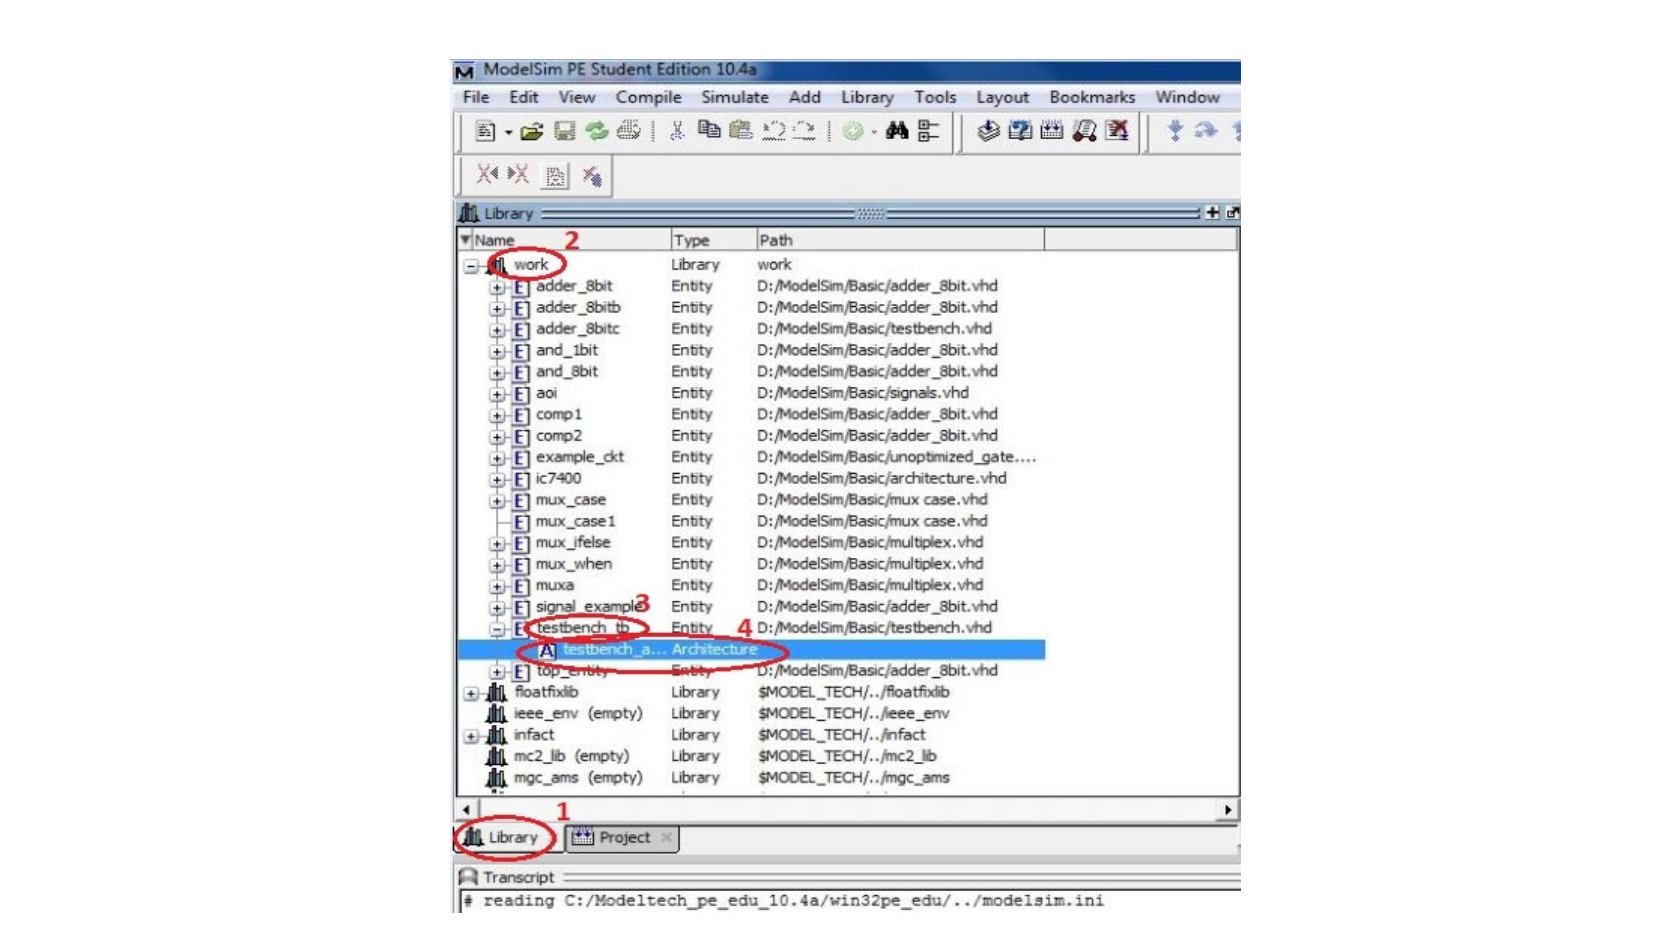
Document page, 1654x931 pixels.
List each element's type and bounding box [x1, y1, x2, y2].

picture [450, 59, 1241, 913]
